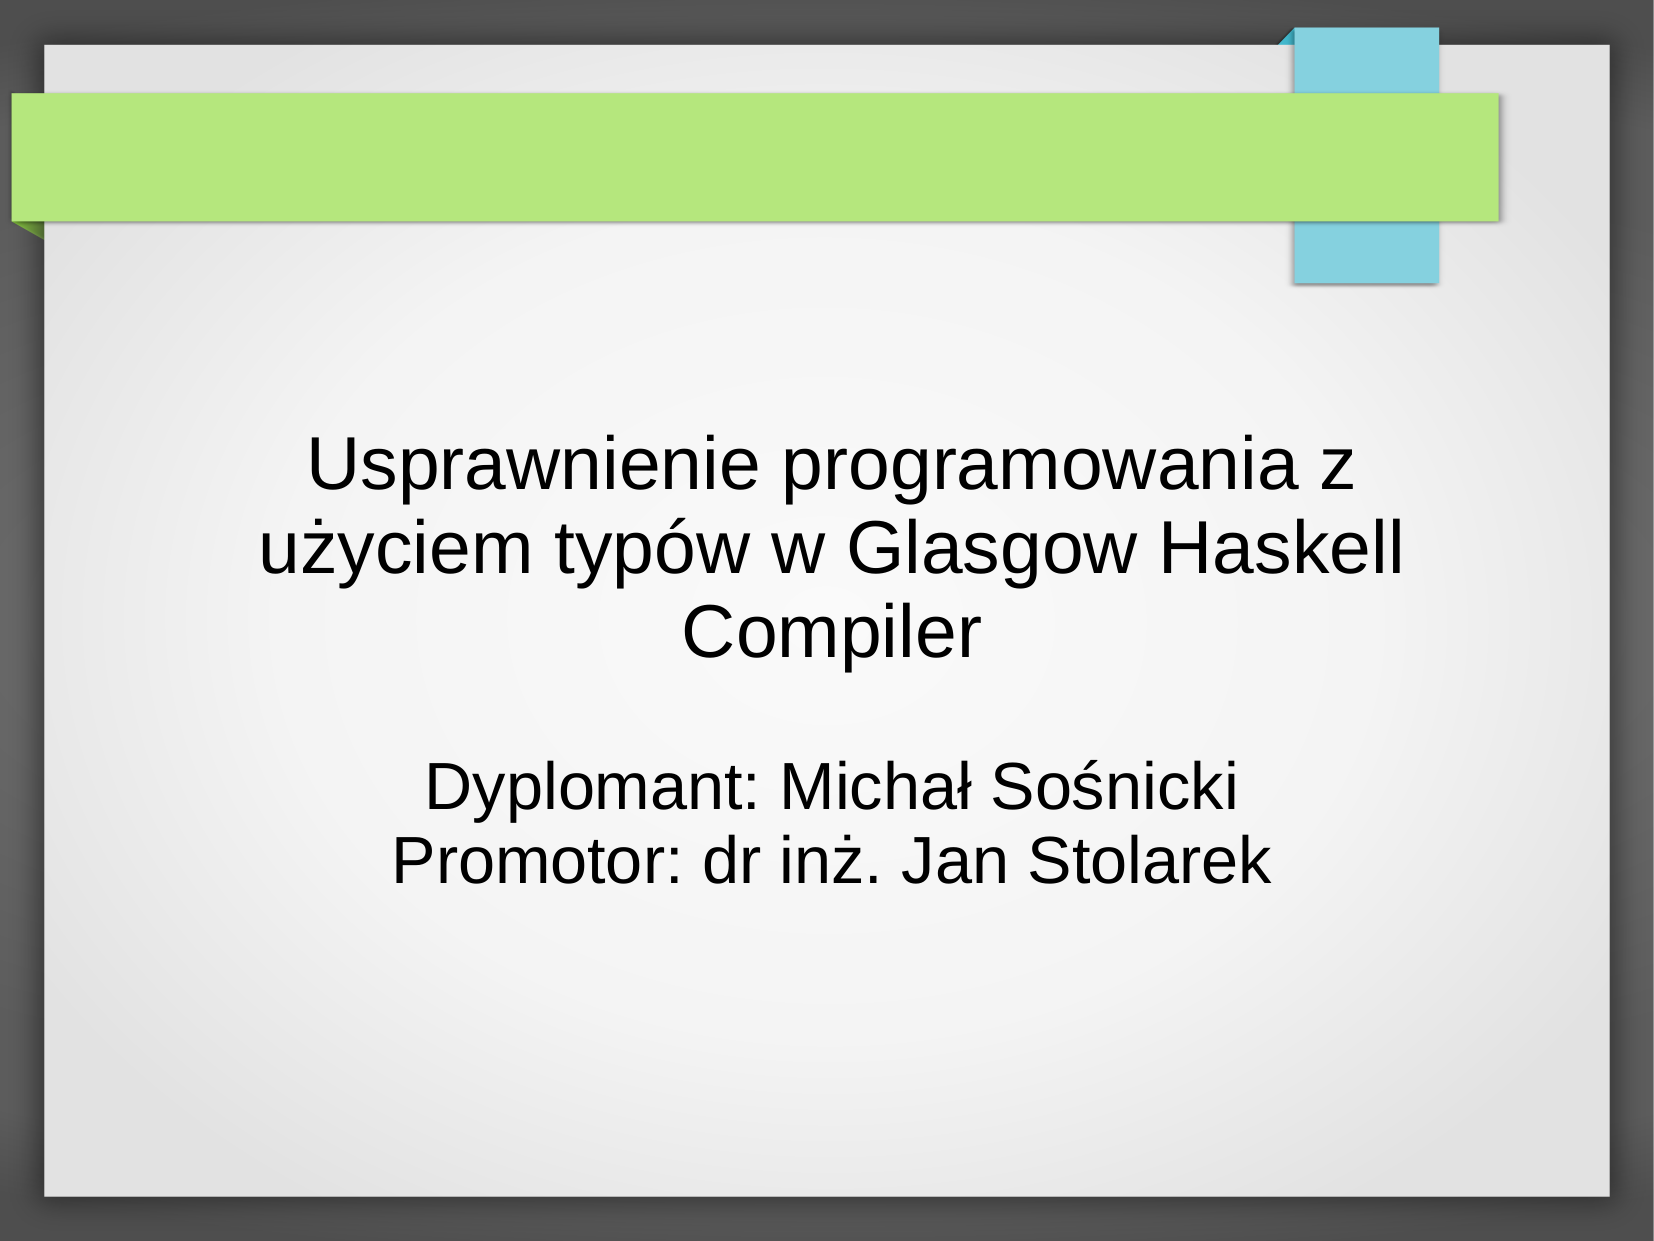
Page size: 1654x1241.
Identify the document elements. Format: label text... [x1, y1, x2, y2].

picture [0, 0, 1654, 1241]
subtitle Usprawnienie programowania z użyciem typów w Glasgow Haskell Compiler Dyplomant: Michał Sośnicki Promotor: dr inż. Jan Stolarek [241, 386, 1423, 934]
